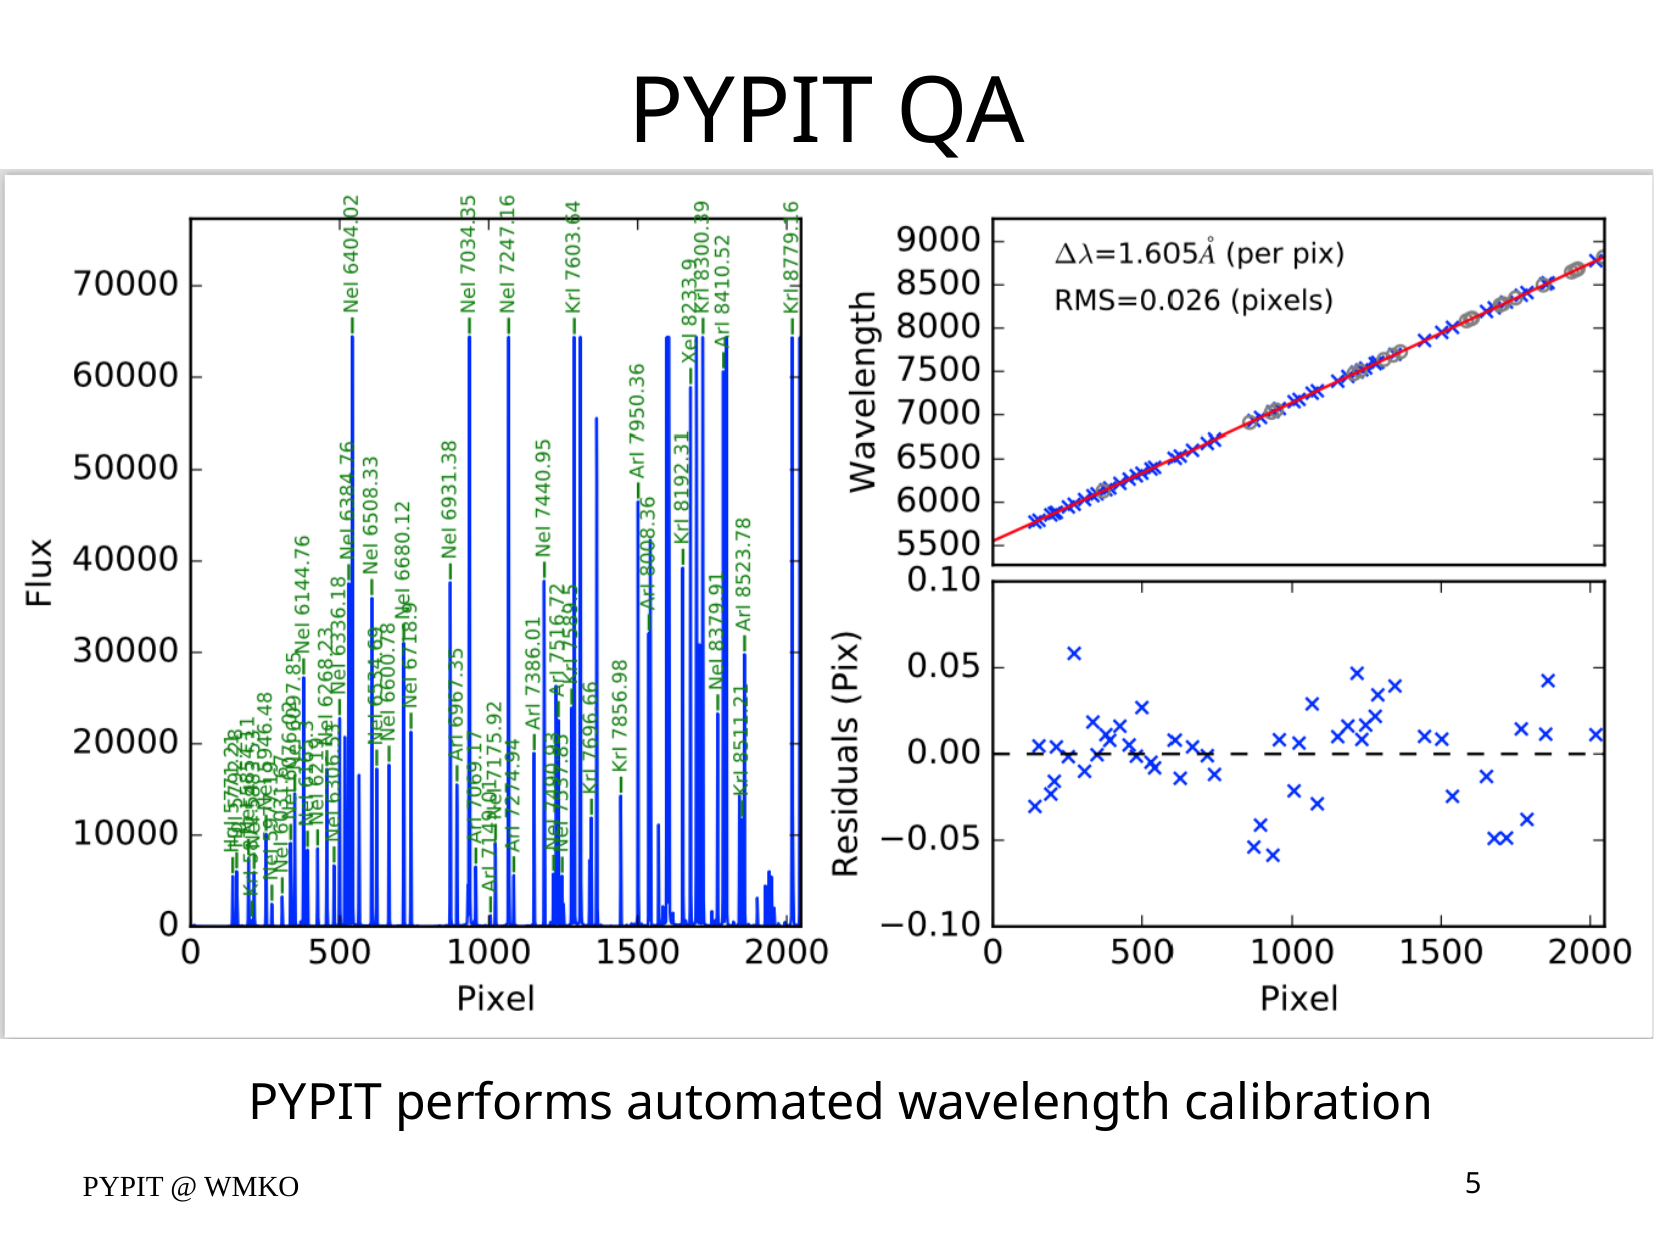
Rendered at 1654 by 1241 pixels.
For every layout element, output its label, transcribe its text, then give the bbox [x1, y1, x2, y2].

text_box PYPIT performs automated wavelength calibration [181, 1059, 1502, 1150]
title PYPIT QA [82, 47, 1571, 167]
picture [0, 169, 1654, 1039]
